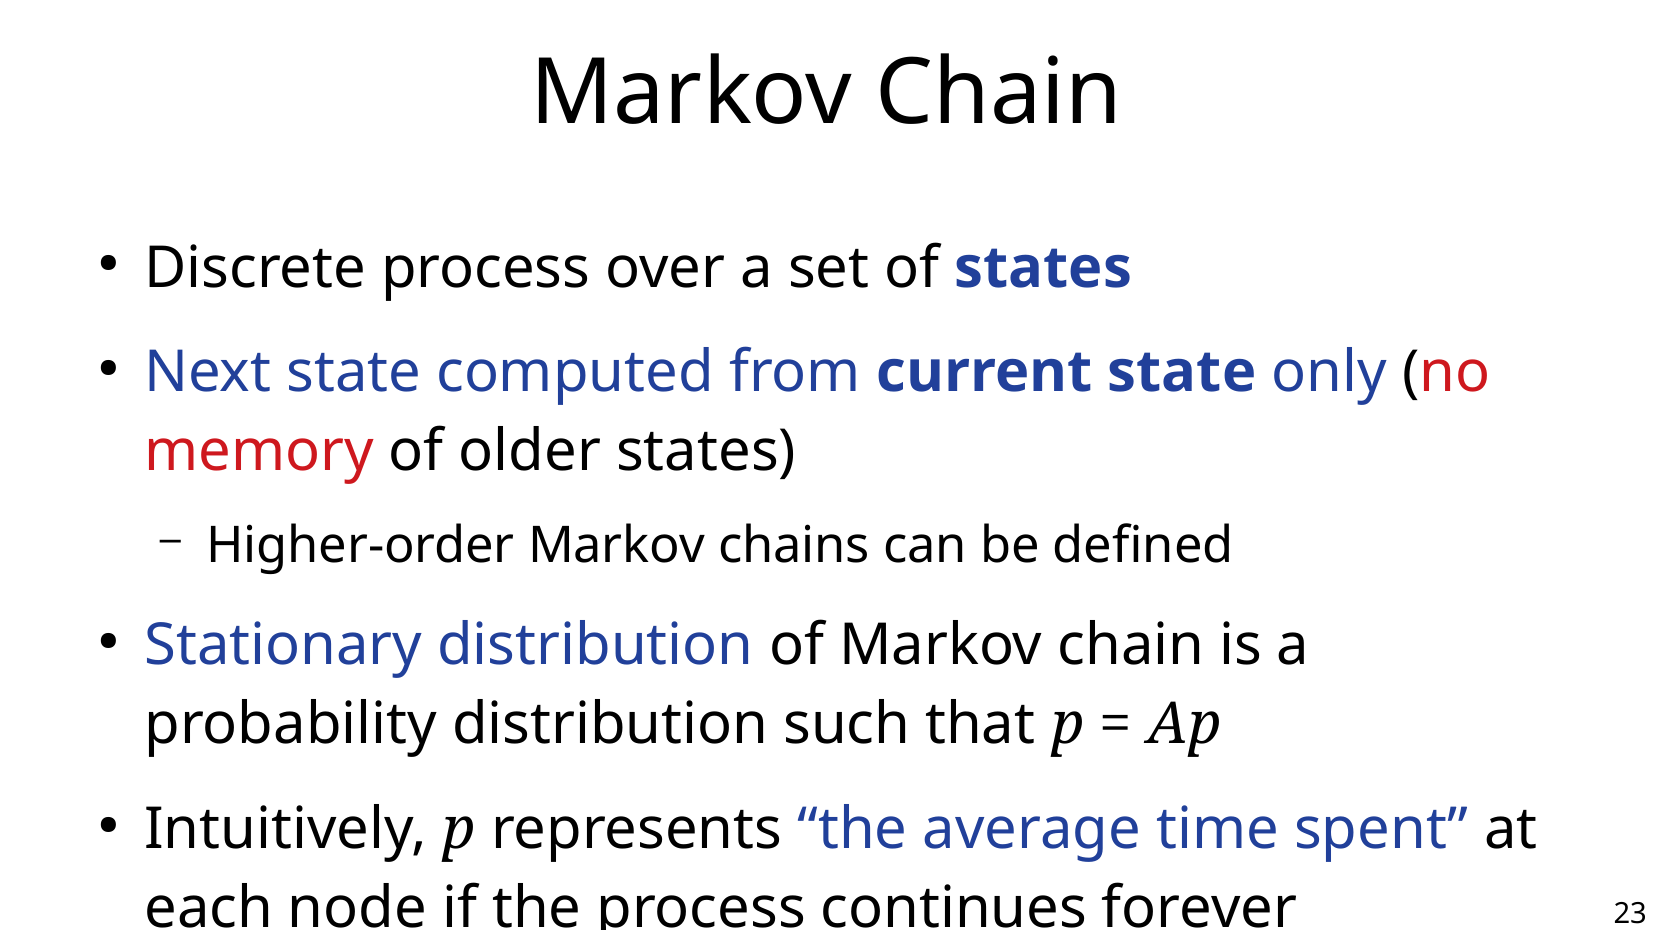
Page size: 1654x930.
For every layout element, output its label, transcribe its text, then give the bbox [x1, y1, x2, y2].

list Discrete process over a set of states Next state computed from current state only (no memory of older states) Higher-order Markov chains can be defined Stationary distribution of Markov chain is a probability distribution such that p = Ap Intuitively, p represents “the average time spent” at each node if the process continues forever [82, 225, 1571, 930]
title Markov Chain [82, 0, 1571, 192]
